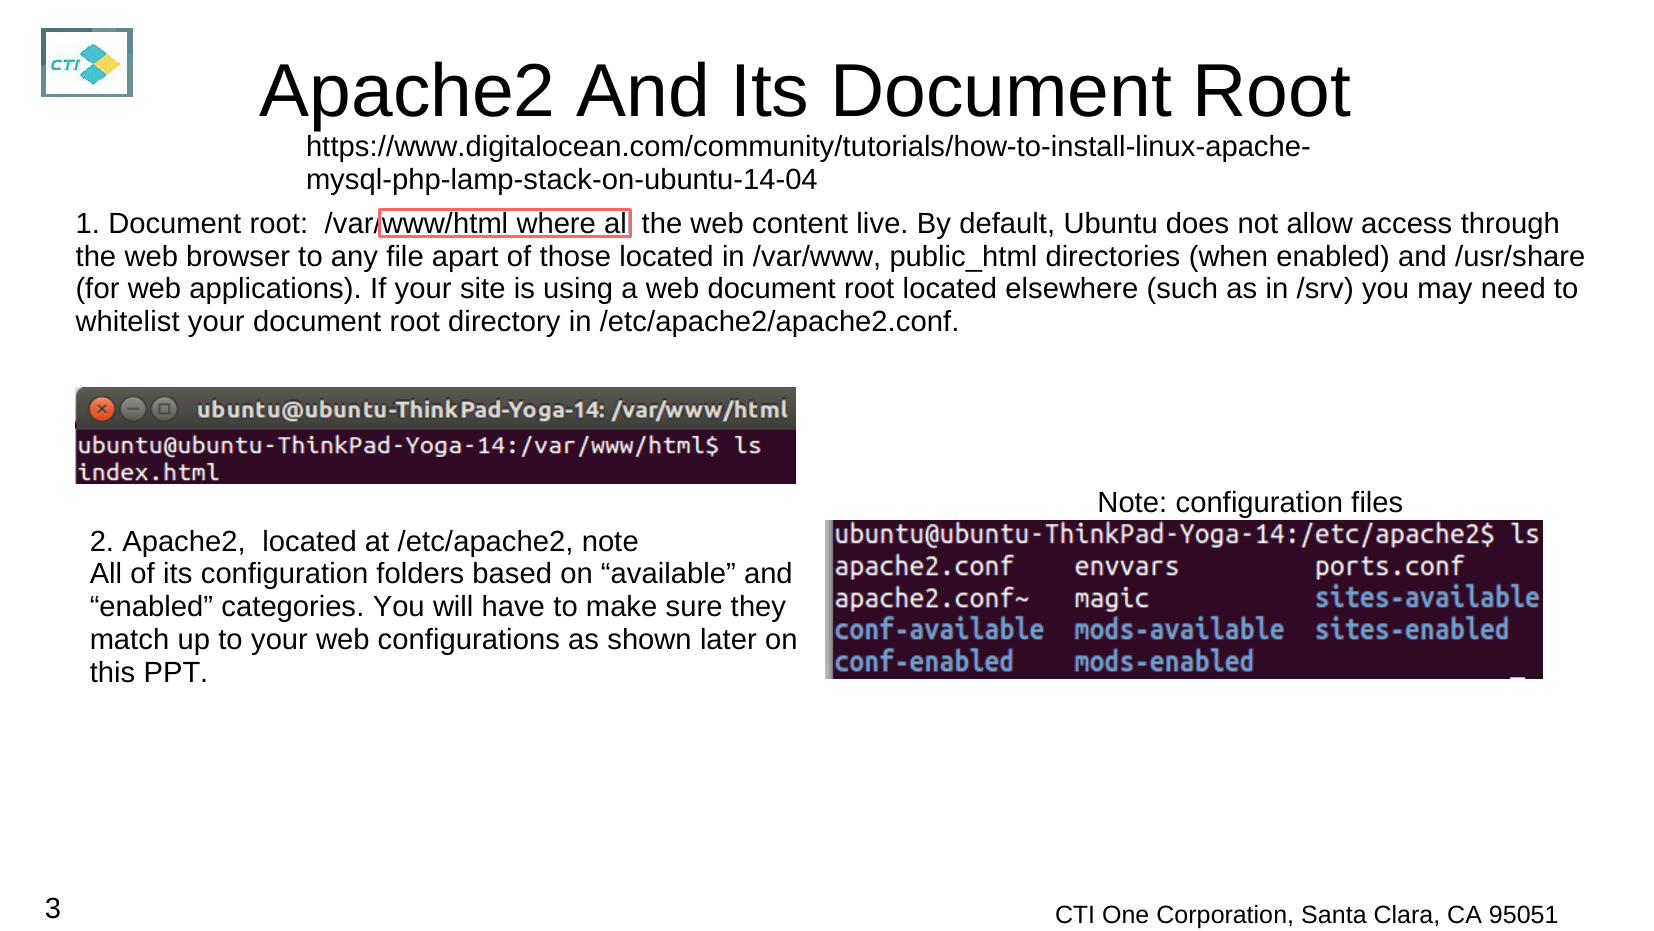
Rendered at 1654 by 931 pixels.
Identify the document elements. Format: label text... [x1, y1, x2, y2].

text_box CTI One Corporation, Santa Clara, CA 95051 [1040, 888, 1585, 931]
picture [841, 520, 1543, 679]
picture [41, 28, 133, 97]
text_box 2. Apache2, located at /etc/apache2, note All of its configuration folders based on “available” and “enabled” categories. You will have to make sure they match up to your web configurations as shown later on this PPT. [75, 517, 841, 721]
text_box Note: configuration files [1082, 479, 1578, 525]
text_box https://www.digitalocean.com/community/tutorials/how-to-install-linux-apache-mysql-php-lamp-stack-on-ubuntu-14-04 [291, 123, 1342, 199]
text_box 3 [29, 885, 106, 931]
title Apache2 And Its Document Root [82, 10, 1571, 166]
text_box 1. Document root: /var/www/html where all the web content live. By default, Ubuntu does not allow access through the web browser to any file apart of those located in /var/www, public_html directories (when enabled) and /usr/share (for web applications). If your site is using a web document root located elsewhere (such as in /srv) you may need to whitelist your document root directory in /etc/apache2/apache2.conf. [60, 199, 1606, 594]
picture [75, 387, 796, 484]
